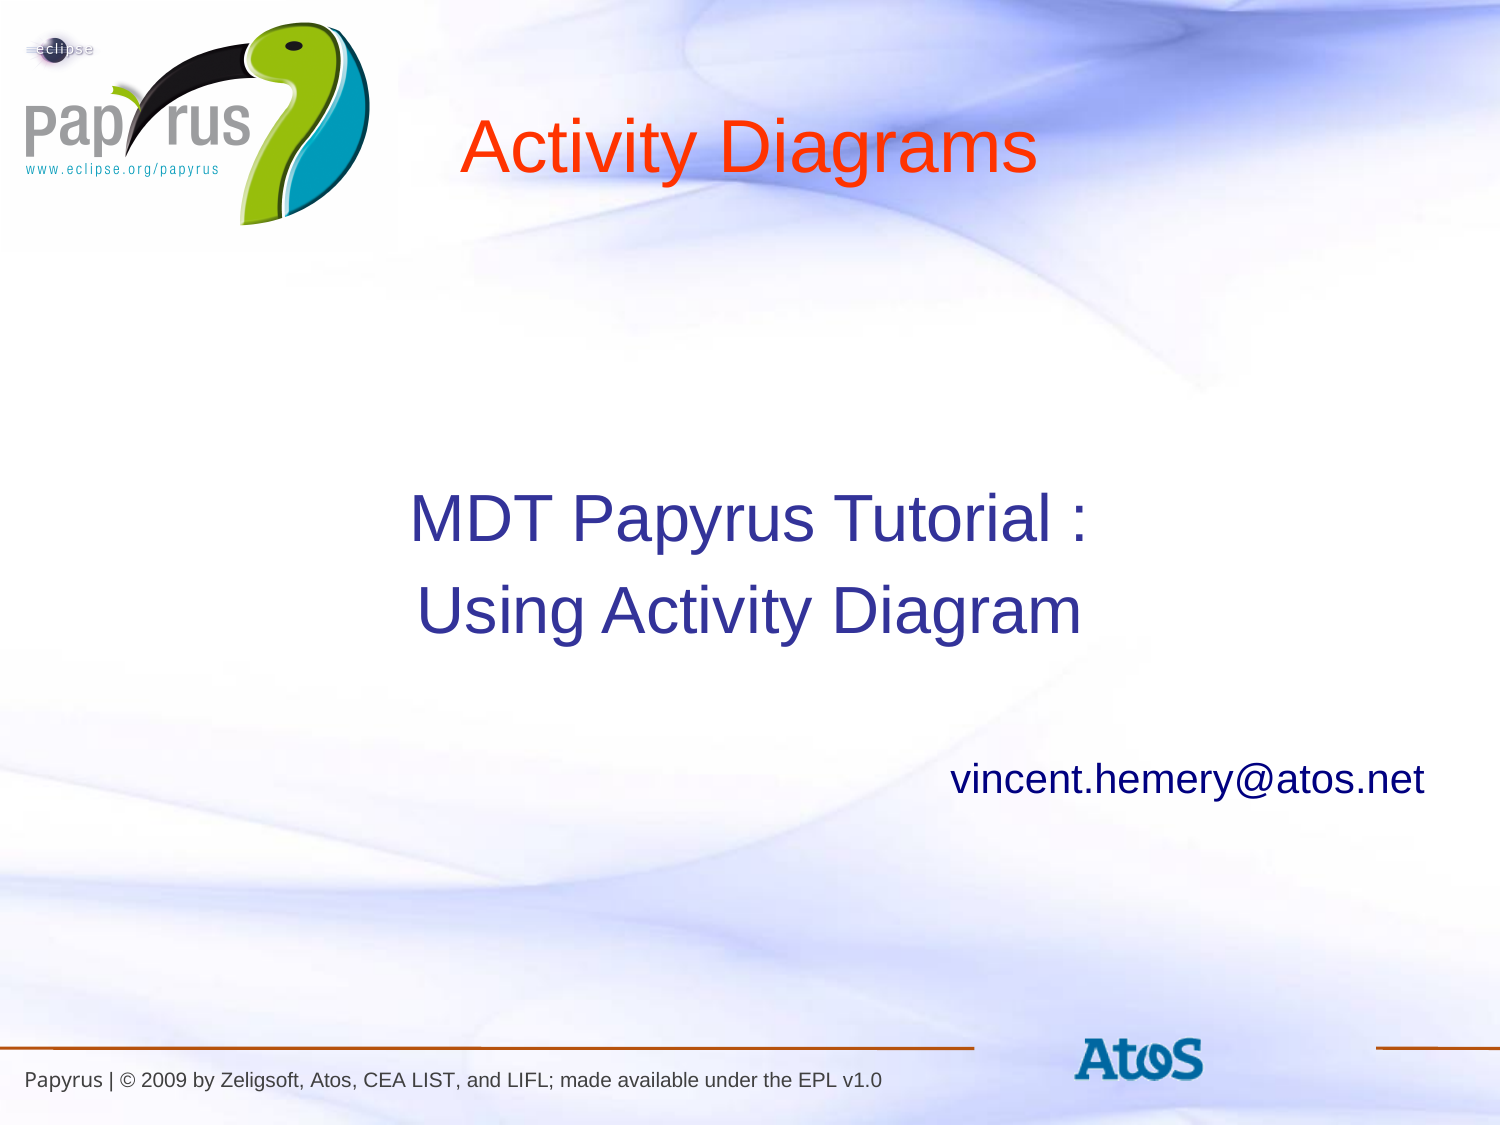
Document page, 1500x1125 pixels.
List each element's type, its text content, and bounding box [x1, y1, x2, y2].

subtitle MDT Papyrus Tutorial : Using Activity Diagram vincent.hemery@atos.net [75, 270, 1425, 1014]
picture [0, 0, 1500, 1125]
title Activity Diagrams [75, 52, 1425, 241]
